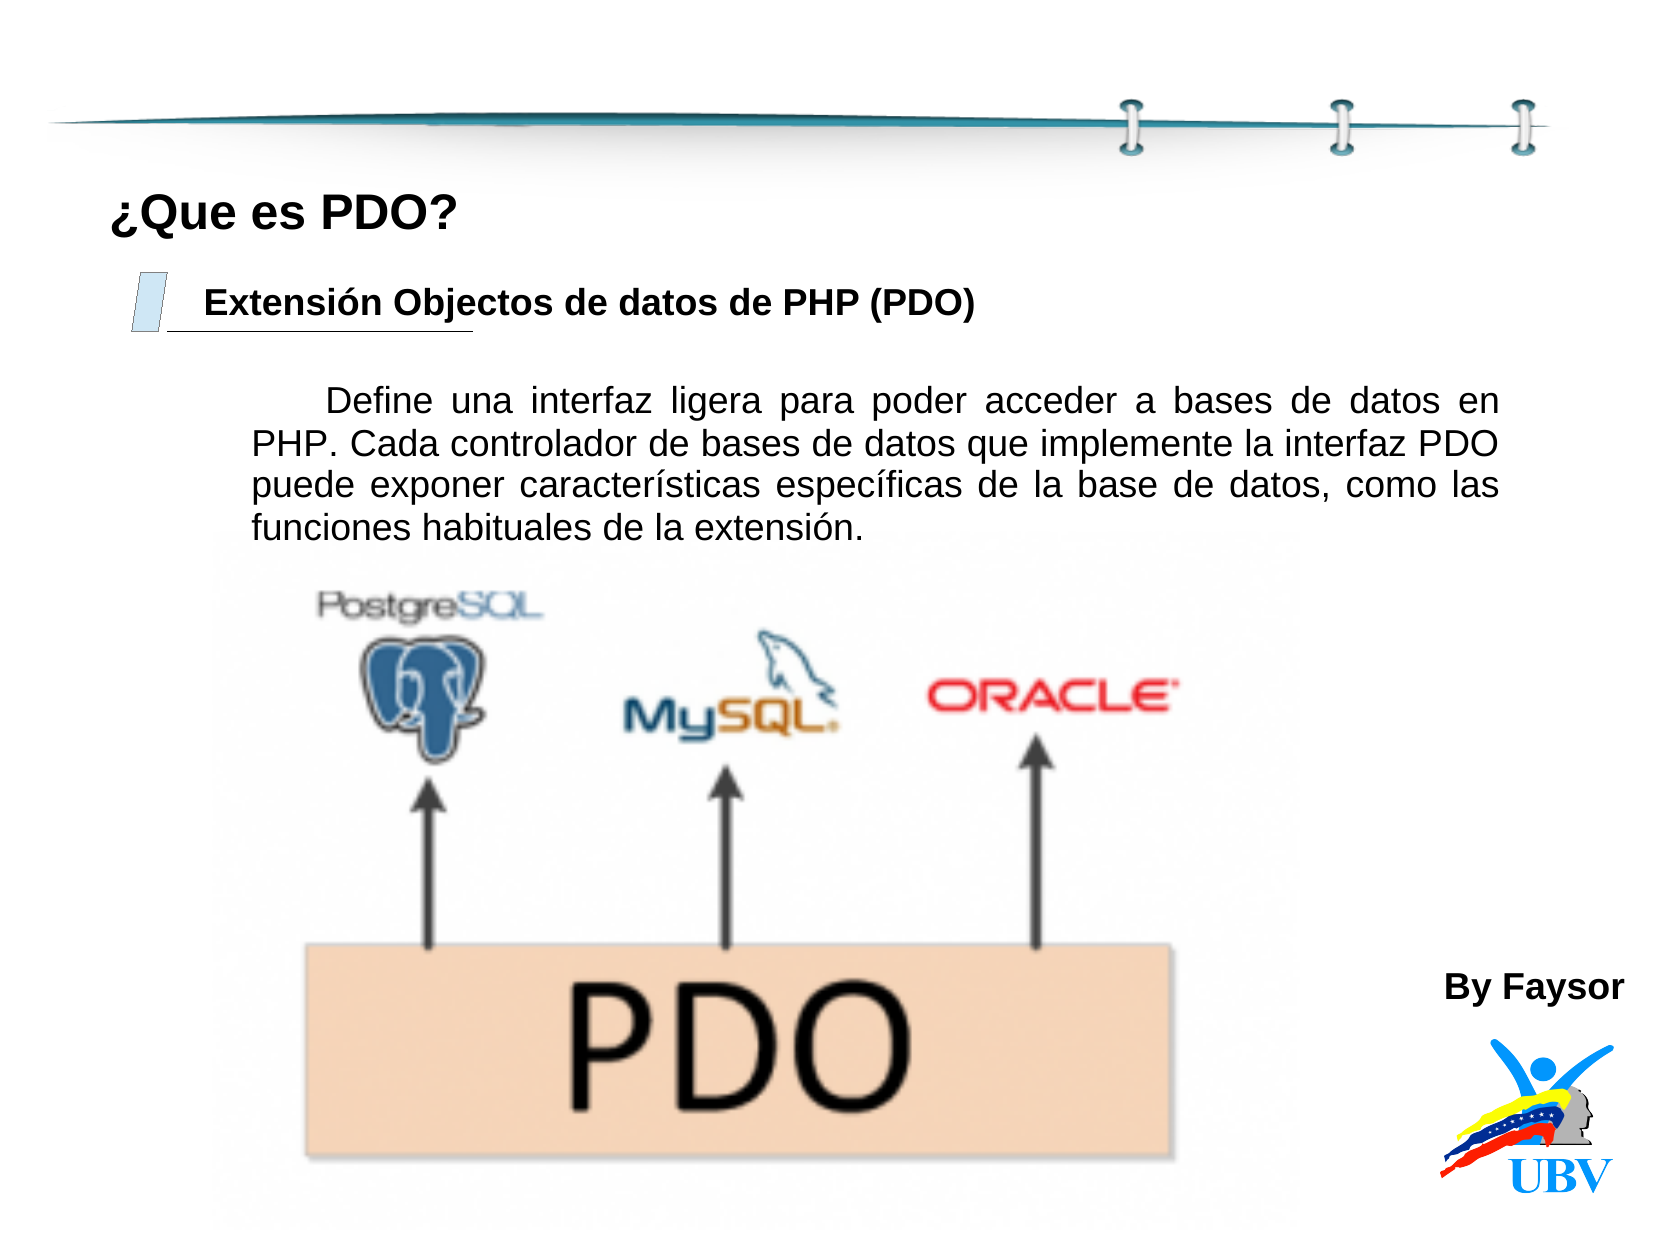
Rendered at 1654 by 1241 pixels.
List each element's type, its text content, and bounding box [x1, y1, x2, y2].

text_box [131, 272, 168, 332]
picture [212, 531, 1300, 1230]
picture [1440, 1039, 1619, 1205]
text_box By Faysor [1429, 957, 1640, 1016]
picture [47, 47, 1575, 201]
text_box Extensión Objectos de datos de PHP (PDO) [188, 274, 992, 333]
text_box Define una interfaz ligera para poder acceder a bases de datos en PHP. Cada controlador de bases de datos que implemente la interfaz PDO puede exponer características específicas de la base de datos, como las funciones habituales de la extensión. [251, 380, 1501, 549]
text_box ¿Que es PDO? [94, 177, 475, 249]
